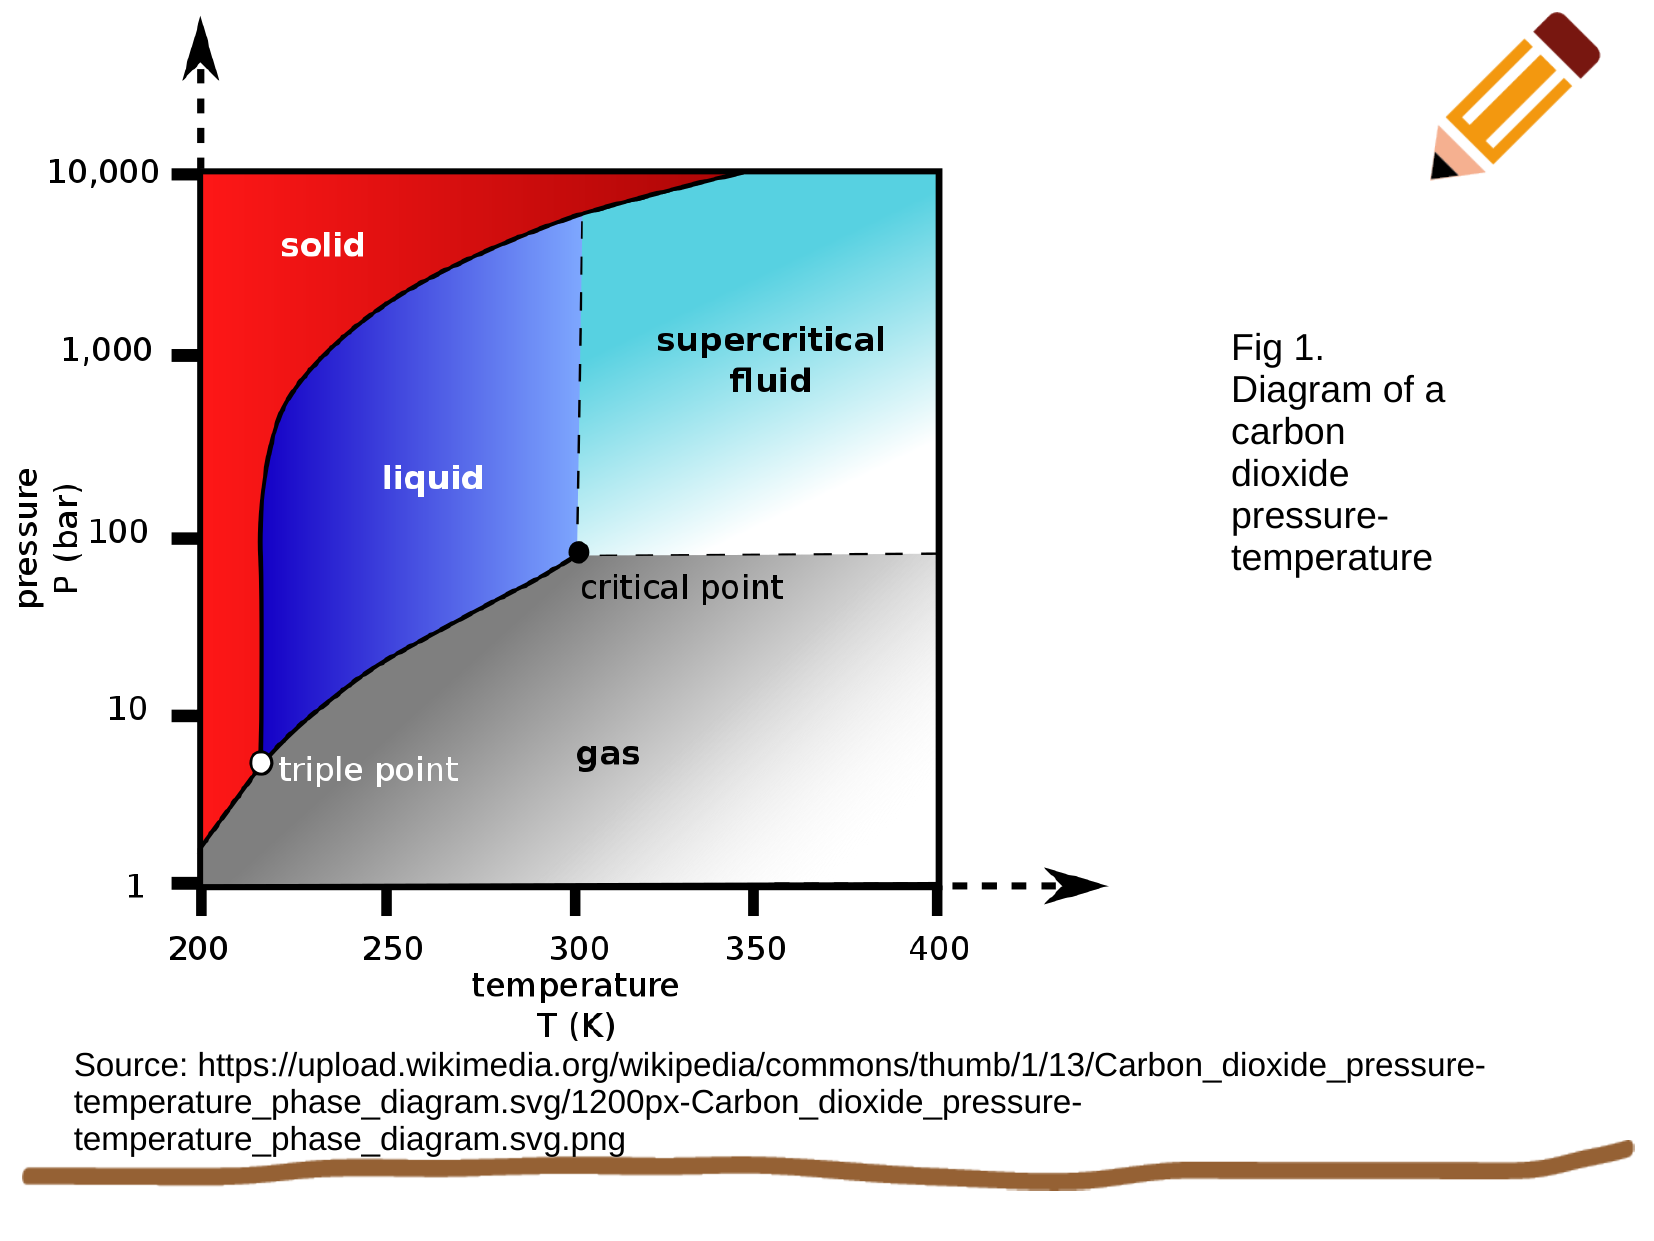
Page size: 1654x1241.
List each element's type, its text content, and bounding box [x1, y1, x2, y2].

picture [22, 1140, 1635, 1191]
text_box Fig 1. Diagram of a carbon dioxide pressure-temperature [1216, 318, 1489, 586]
picture [1430, 12, 1601, 181]
text_box Source: https://upload.wikimedia.org/wikipedia/commons/thumb/1/13/Carbon_dioxide_pressure-temperature_phase_diagram.svg/1200px-Carbon_dioxide_pressure-temperature_phase_diagram.svg.png [59, 1039, 1536, 1166]
picture [11, 14, 1111, 1052]
